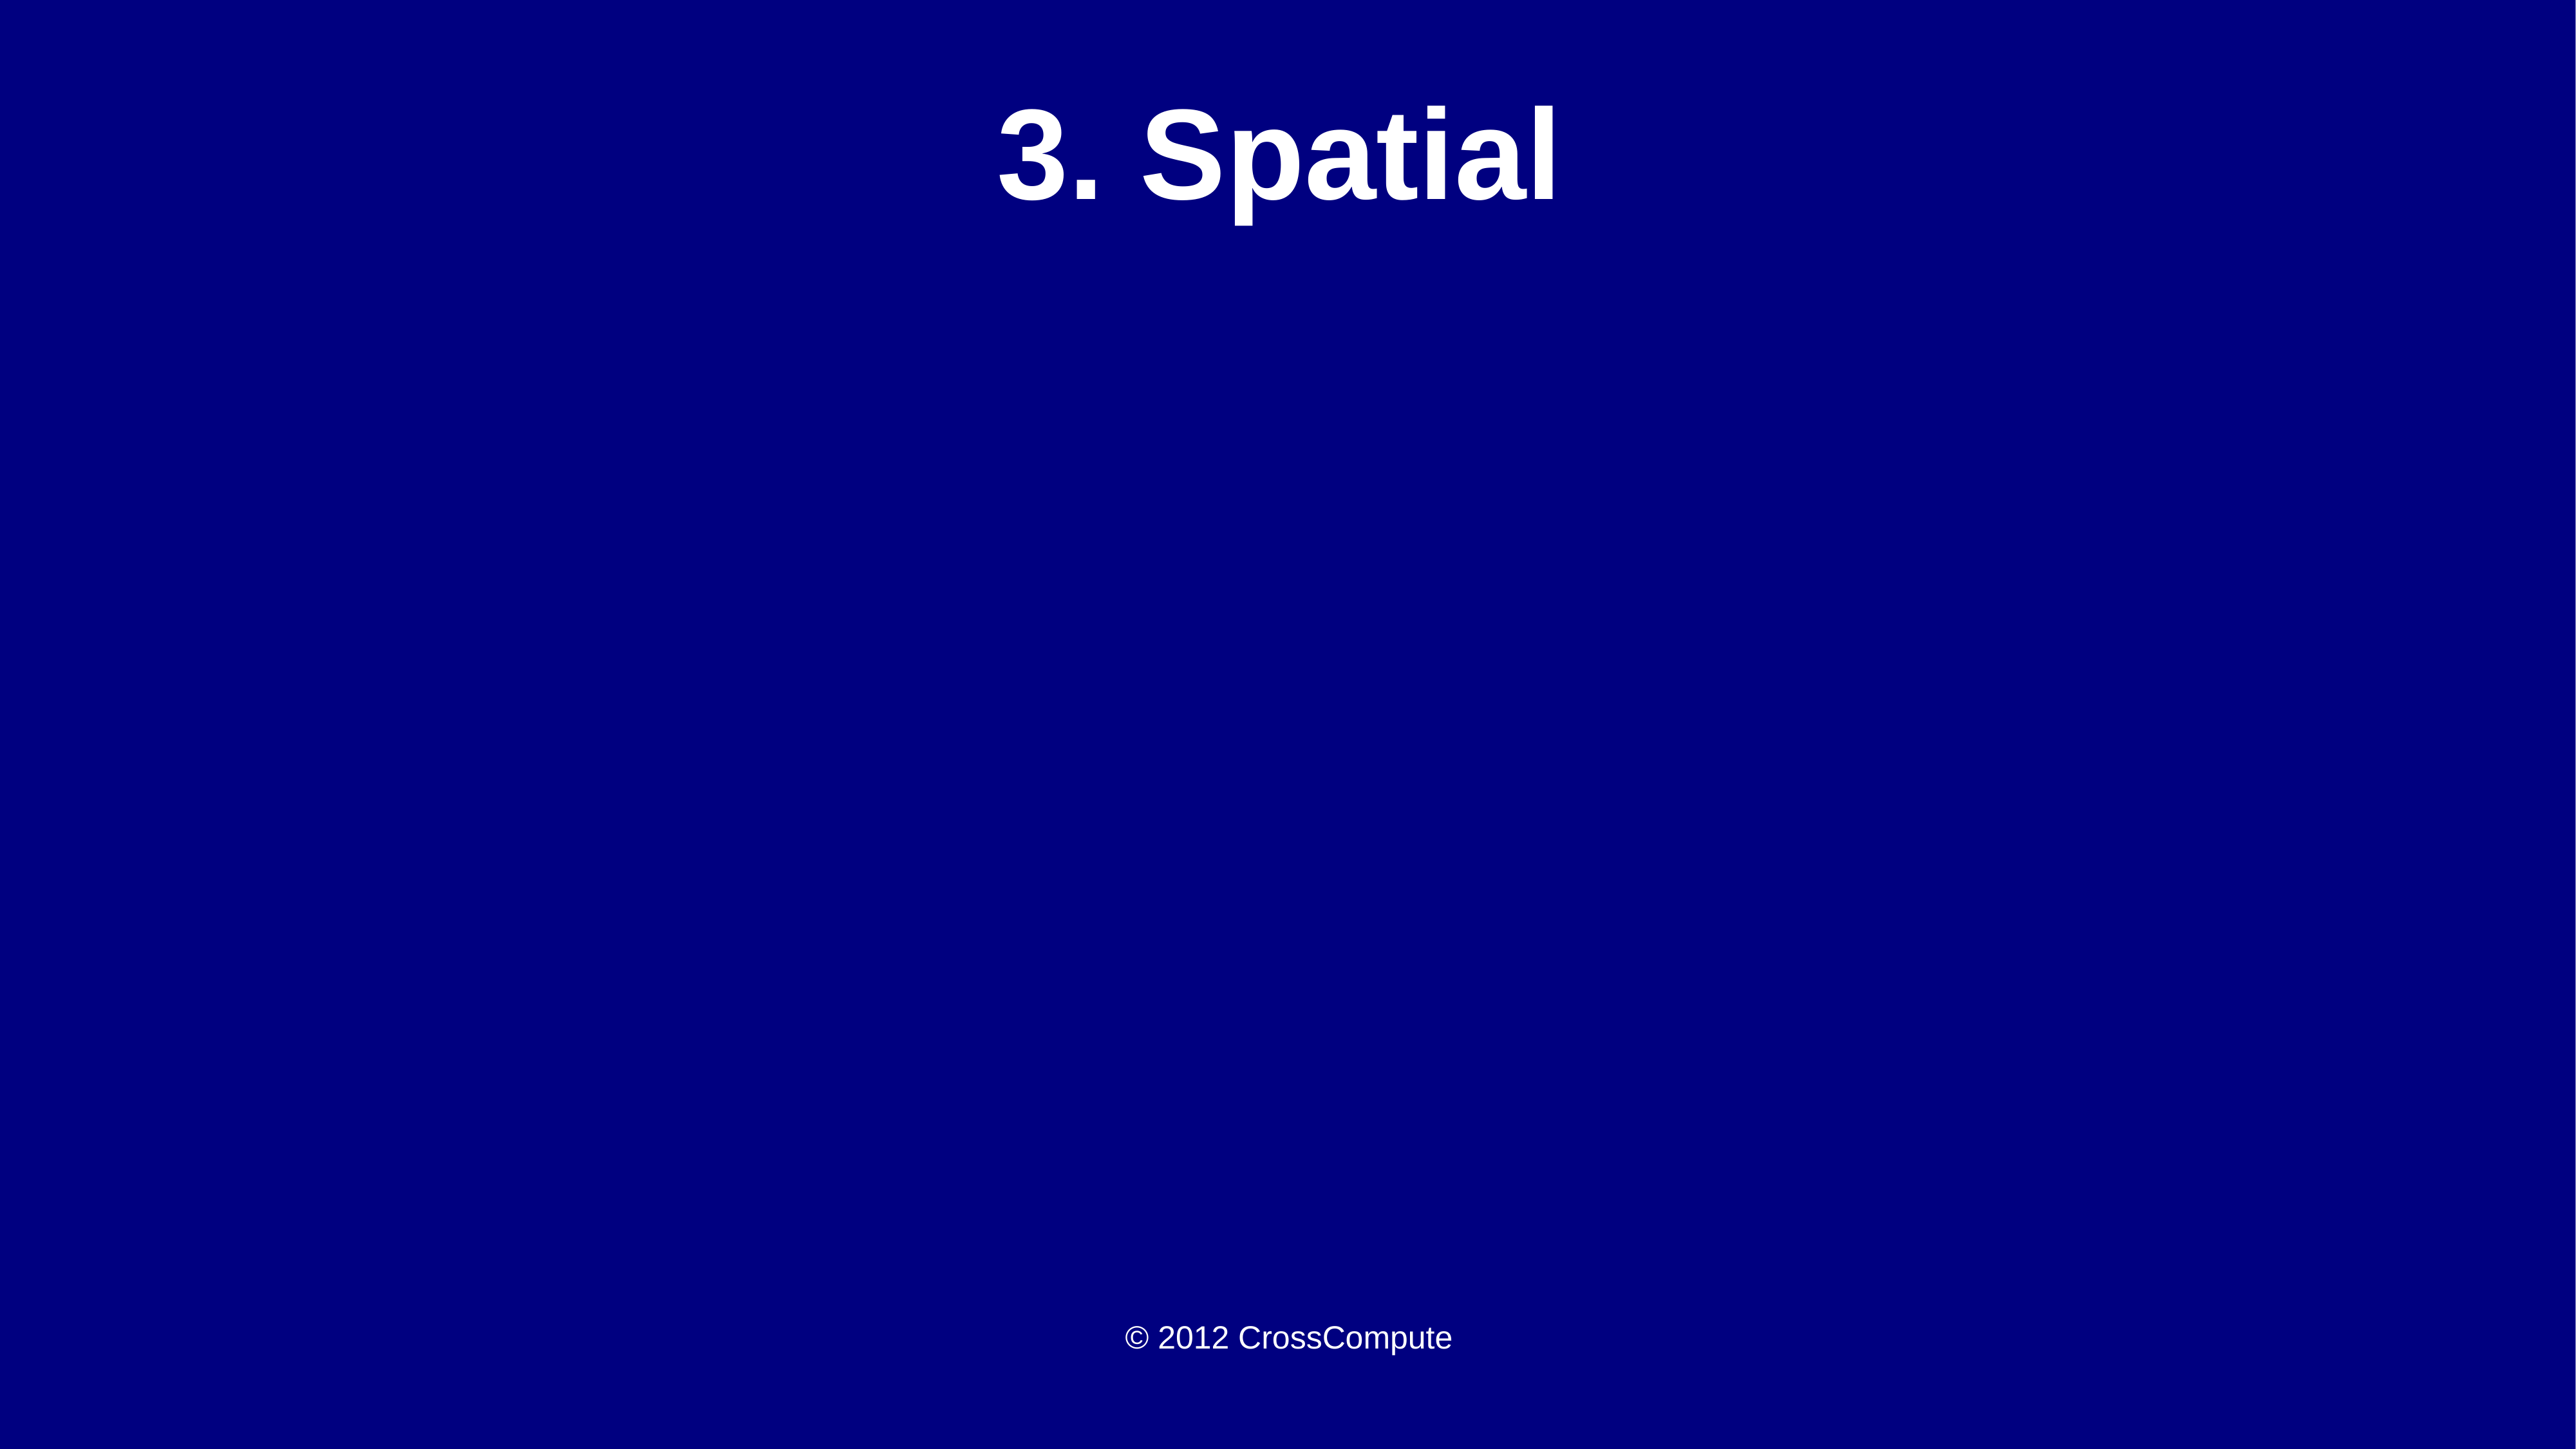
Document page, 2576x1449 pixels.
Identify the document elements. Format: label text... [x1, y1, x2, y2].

title 3. Spatial [72, 19, 2488, 290]
